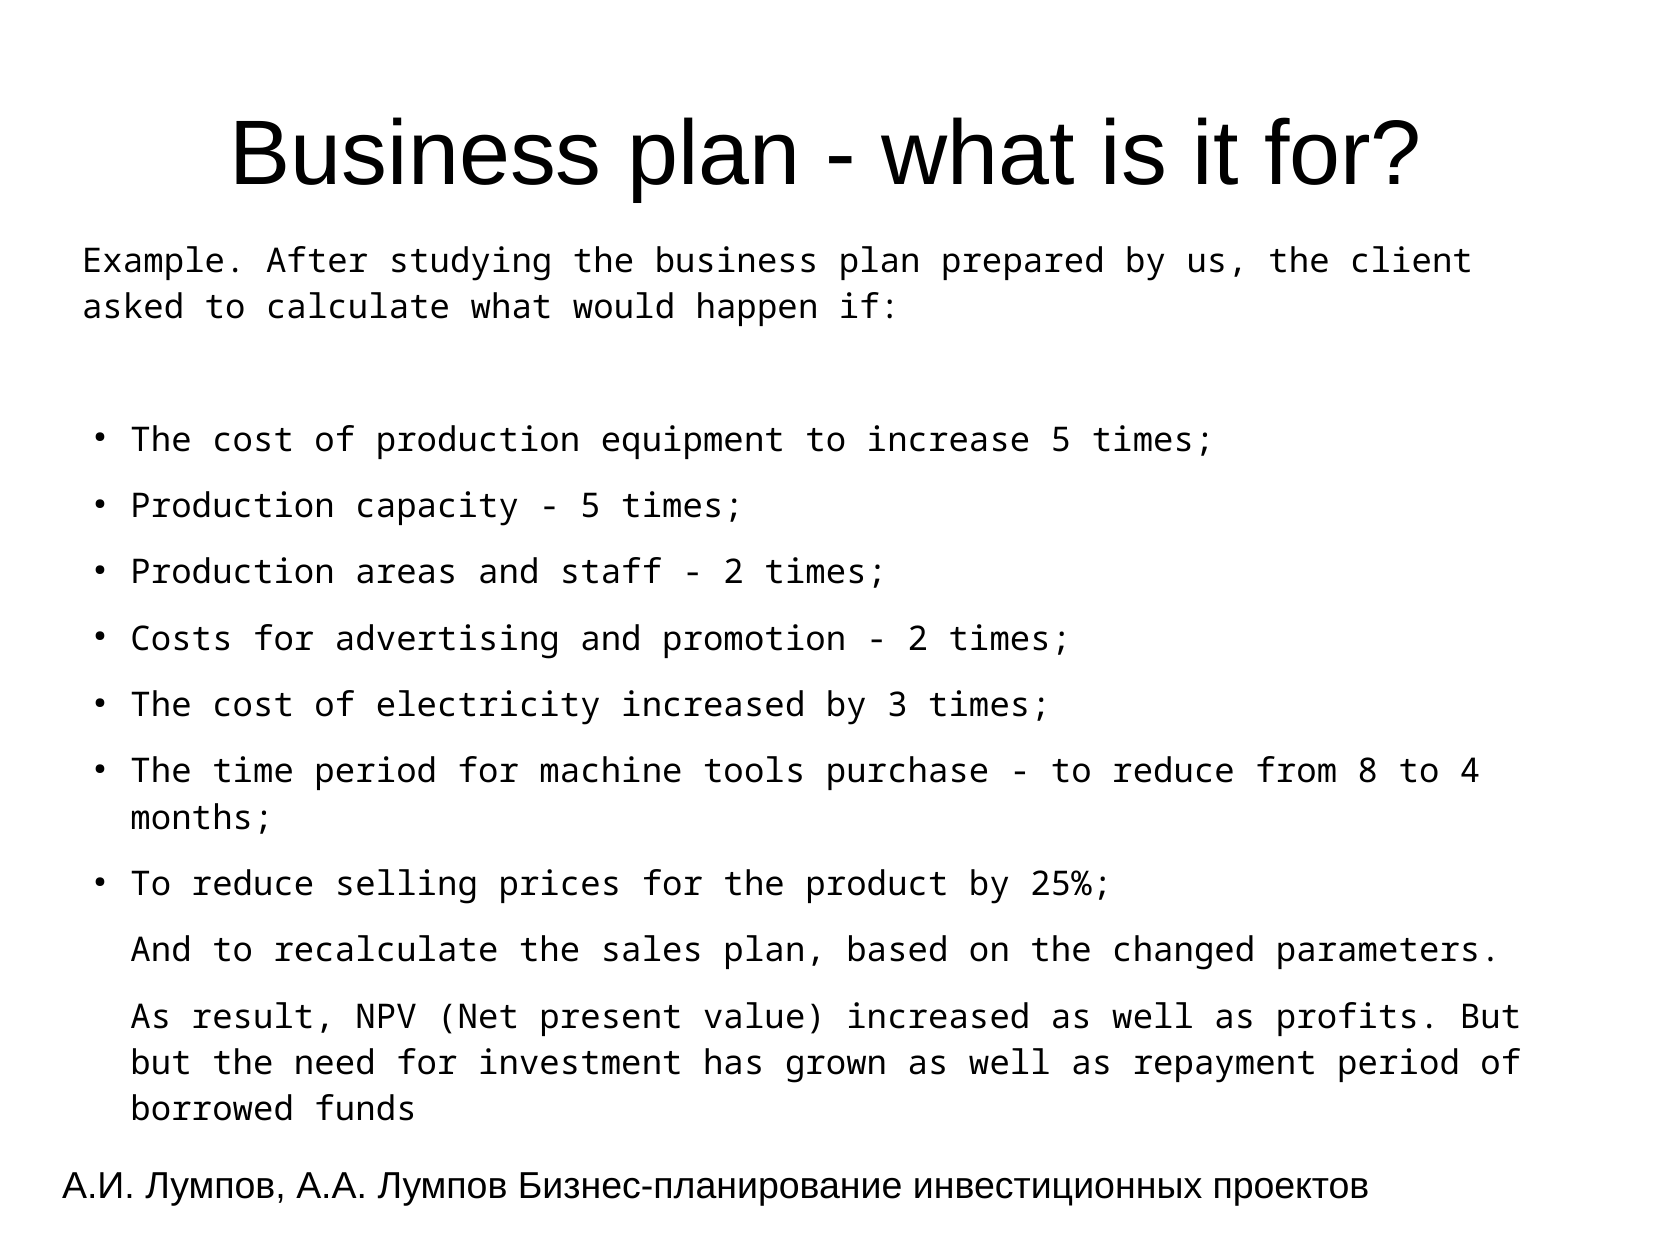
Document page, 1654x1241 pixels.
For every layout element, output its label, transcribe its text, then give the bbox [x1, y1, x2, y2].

list Example. After studying the business plan prepared by us, the client asked to calculate what would happen if: The cost of production equipment to increase 5 times; Production capacity - 5 times; Production areas and staff - 2 times; Costs for advertising and promotion - 2 times; The cost of electricity increased by 3 times; The time period for machine tools purchase - to reduce from 8 to 4 months; To reduce selling prices for the product by 25%; And to recalculate the sales plan, based on the changed parameters. As result, NPV (Net present value) increased as well as profits. But but the need for investment has grown as well as repayment period of borrowed funds [82, 236, 1571, 1134]
title Business plan - what is it for? [82, 49, 1571, 236]
text_box А.И. Лумпов, А.А. Лумпов Бизнес-планирование инвестиционных проектов [47, 1157, 1441, 1241]
